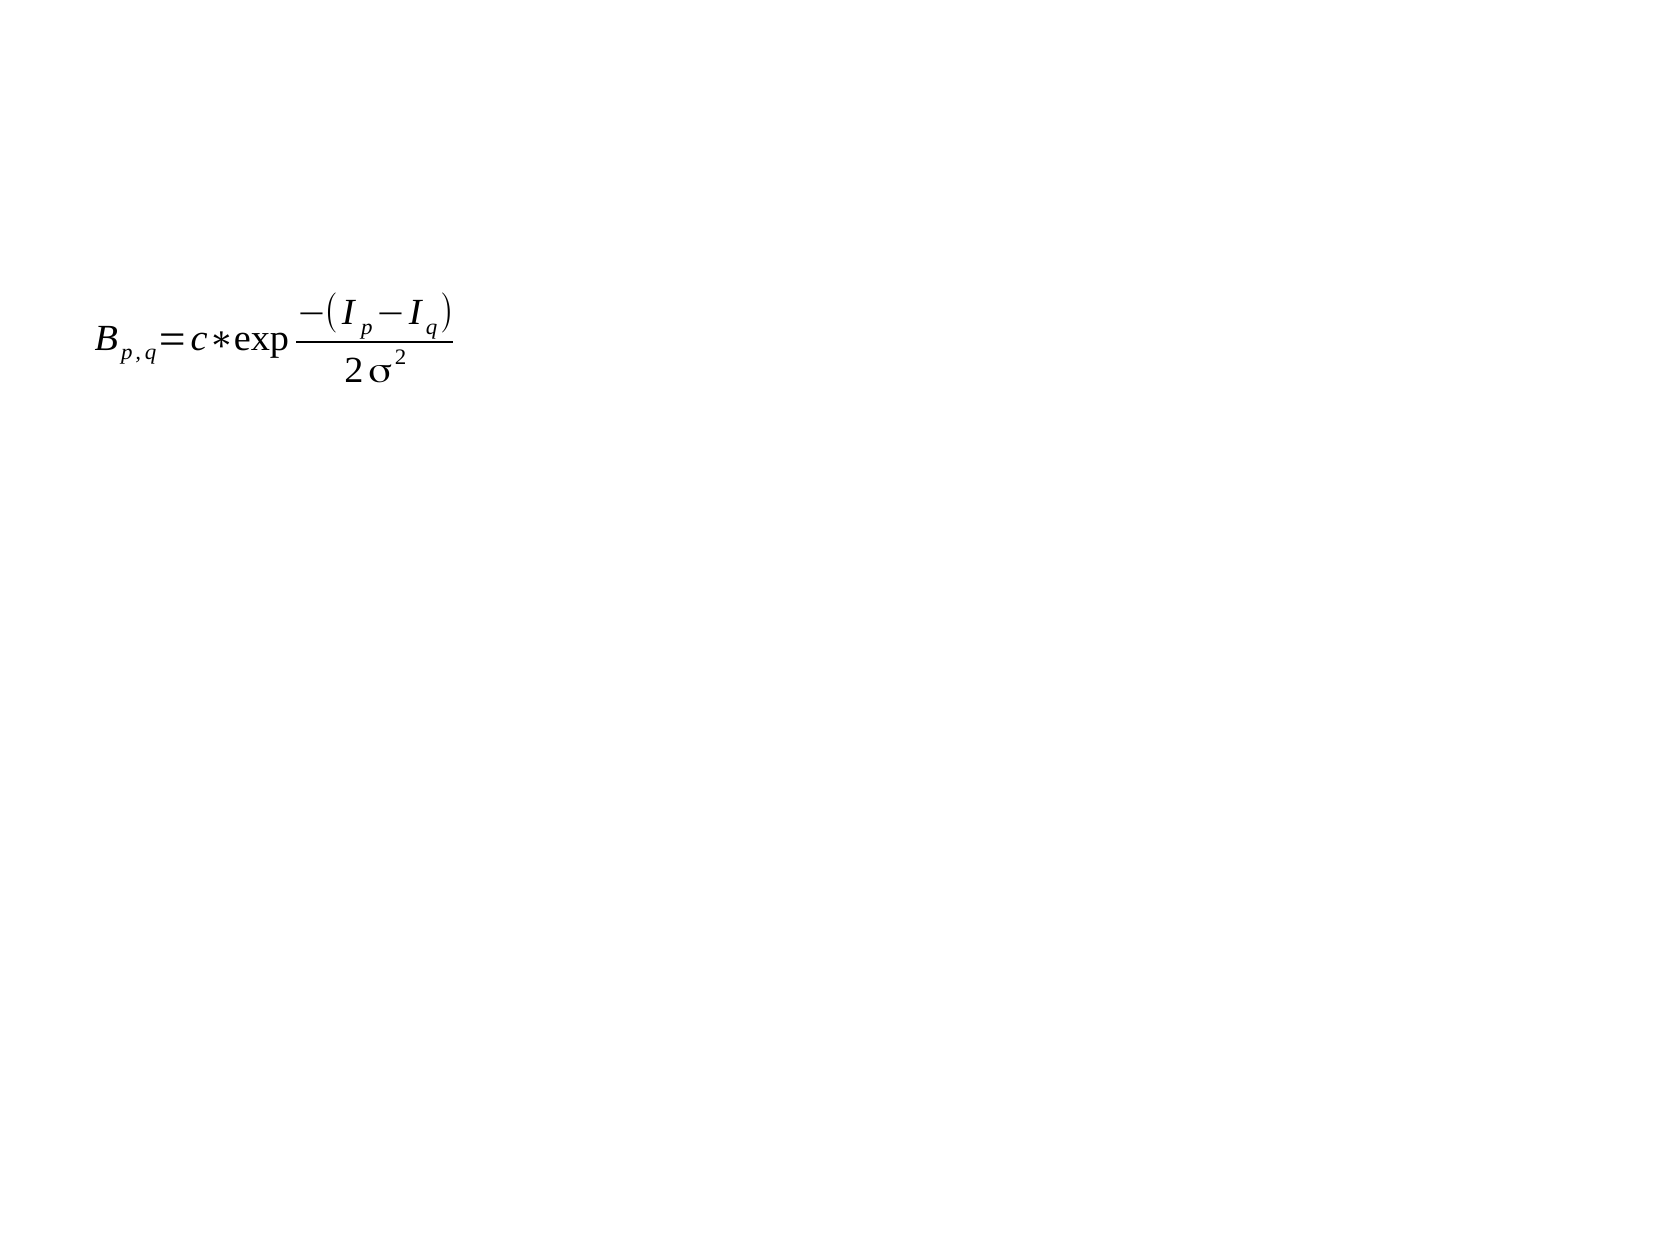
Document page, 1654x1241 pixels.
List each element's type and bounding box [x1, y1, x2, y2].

chart [82, 290, 466, 391]
